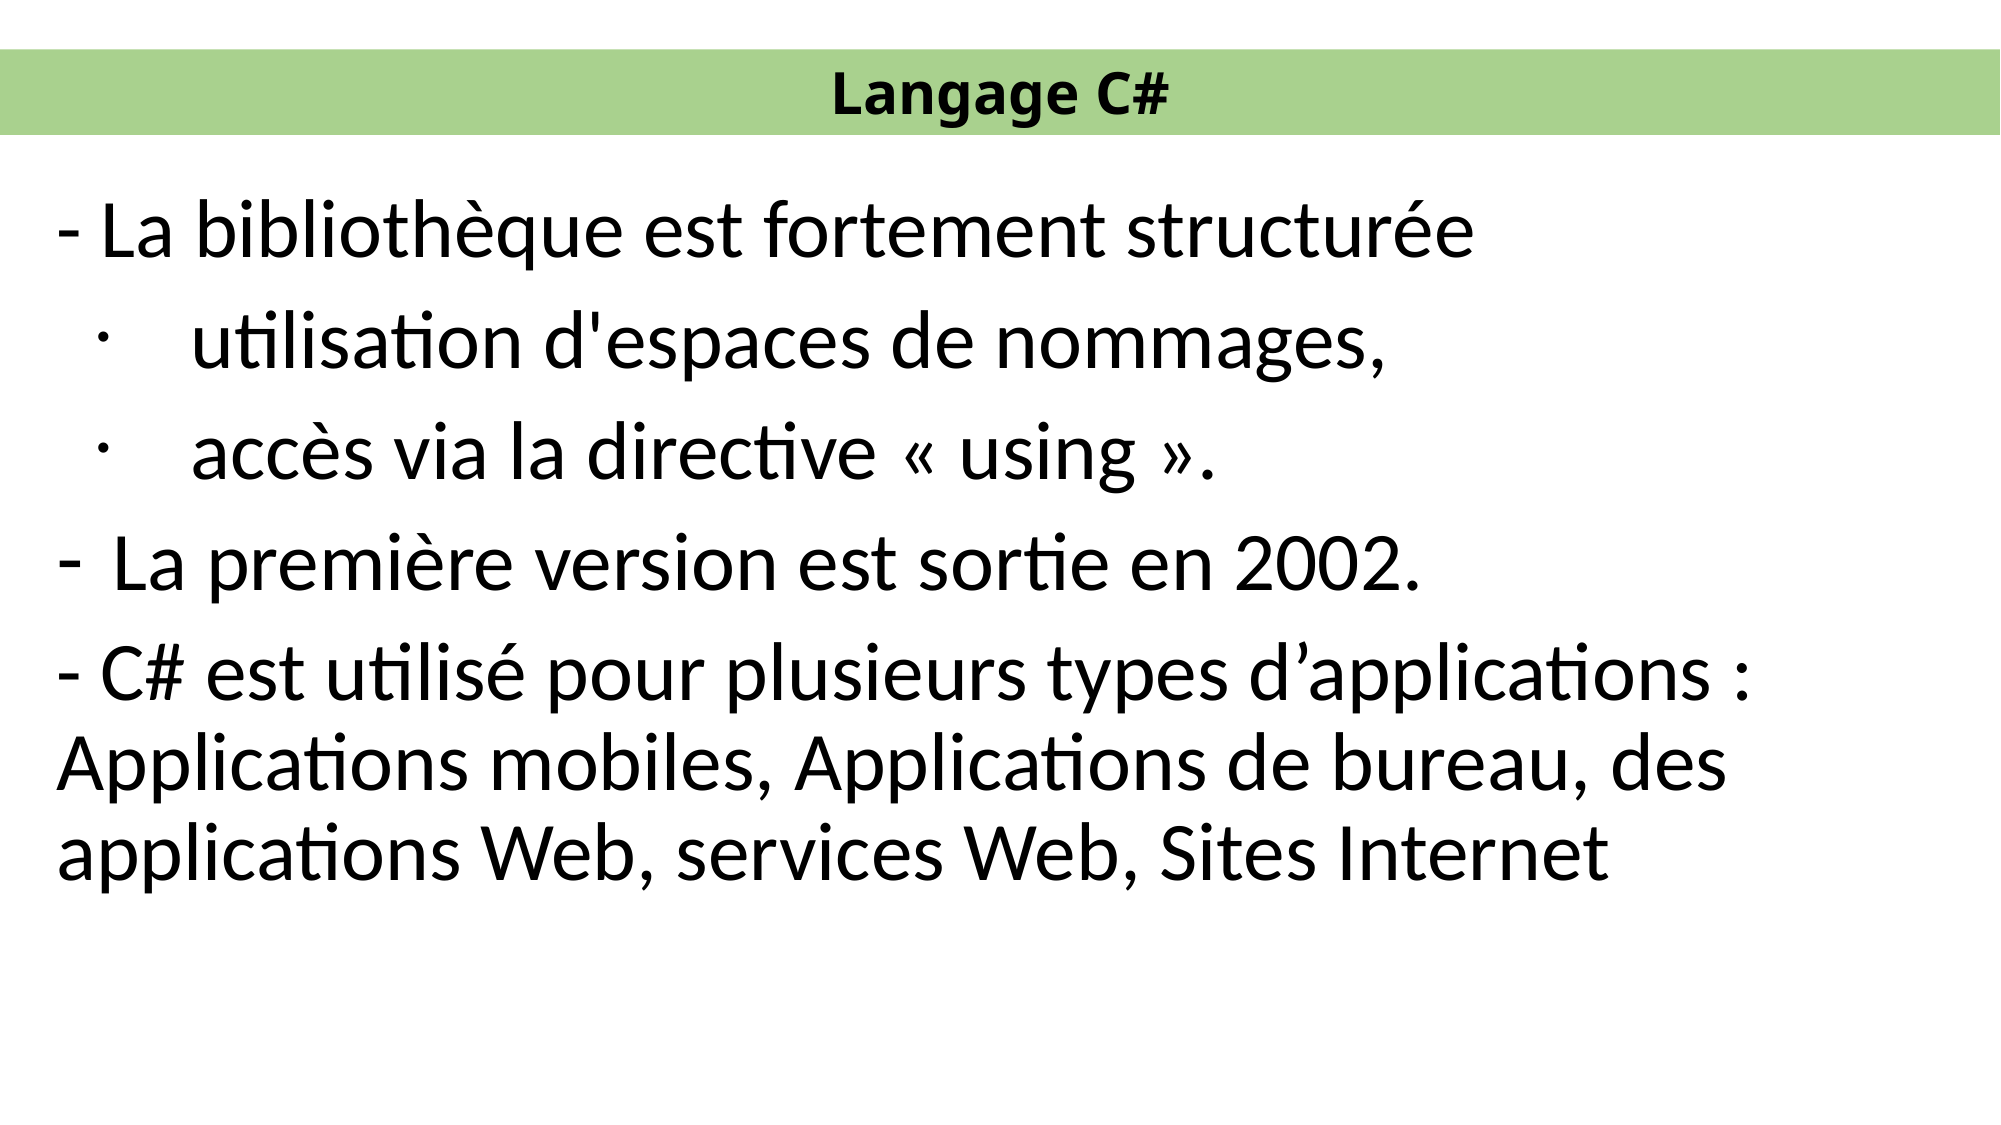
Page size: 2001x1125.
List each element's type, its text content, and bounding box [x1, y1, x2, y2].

title Langage C# [0, 49, 2000, 135]
subtitle - La bibliothèque est fortement structurée utilisation d'espaces de nommages, accès via la directive « using ». La première version est sortie en 2002. - C# est utilisé pour plusieurs types d’applications : Applications mobiles, Applications de bureau, des applications Web, services Web, Sites Internet [41, 178, 1953, 1094]
